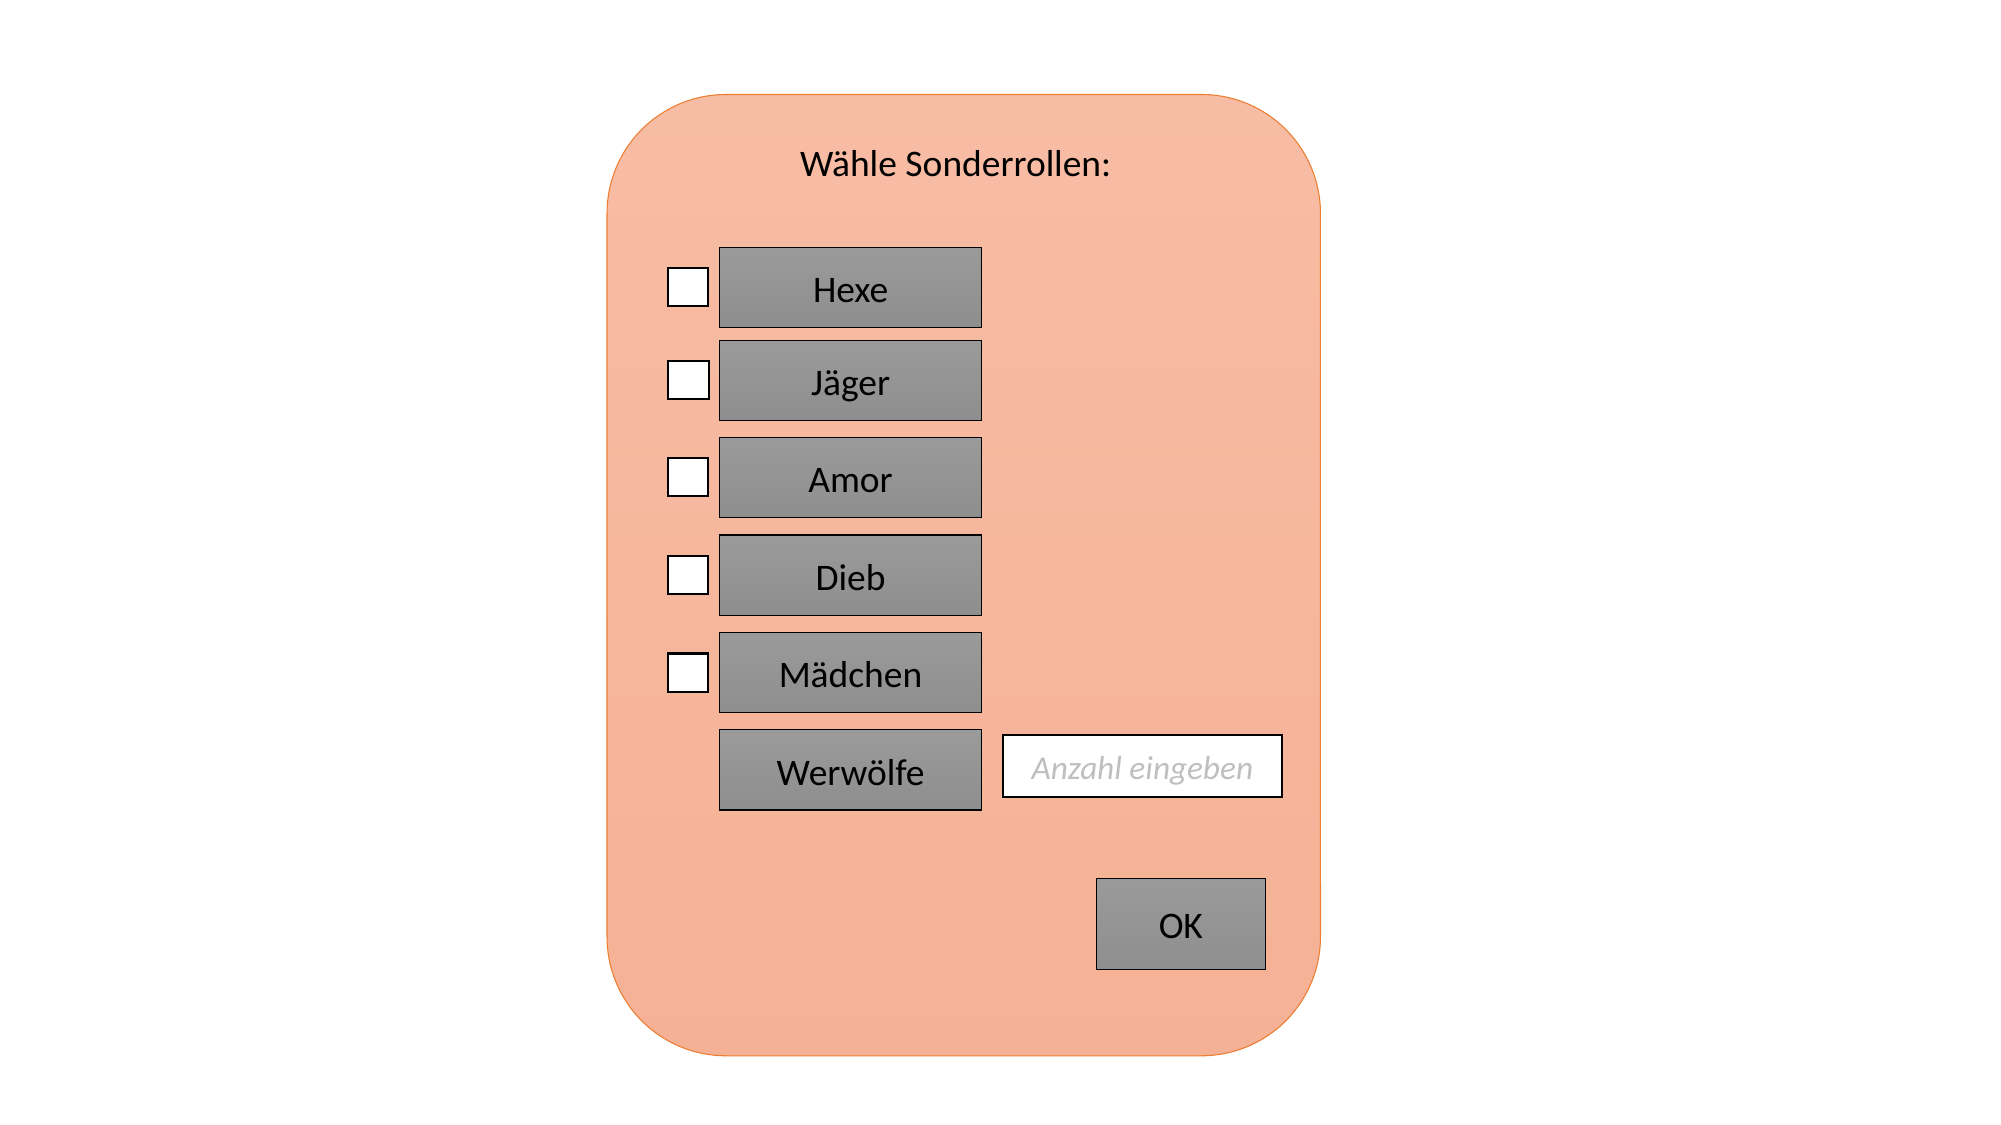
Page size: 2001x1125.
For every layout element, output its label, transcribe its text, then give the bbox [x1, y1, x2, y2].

text_box Dieb [720, 535, 982, 615]
text_box Mädchen [720, 632, 982, 713]
text_box Wähle Sonderrollen: [785, 131, 1219, 192]
text_box OK [1096, 878, 1266, 969]
text_box Amor [720, 438, 982, 518]
text_box Werwölfe [720, 730, 982, 810]
text_box Hexe [720, 247, 982, 328]
text_box Jäger [720, 340, 982, 420]
text_box [607, 94, 1321, 1056]
text_box Anzahl eingeben [1003, 735, 1282, 797]
